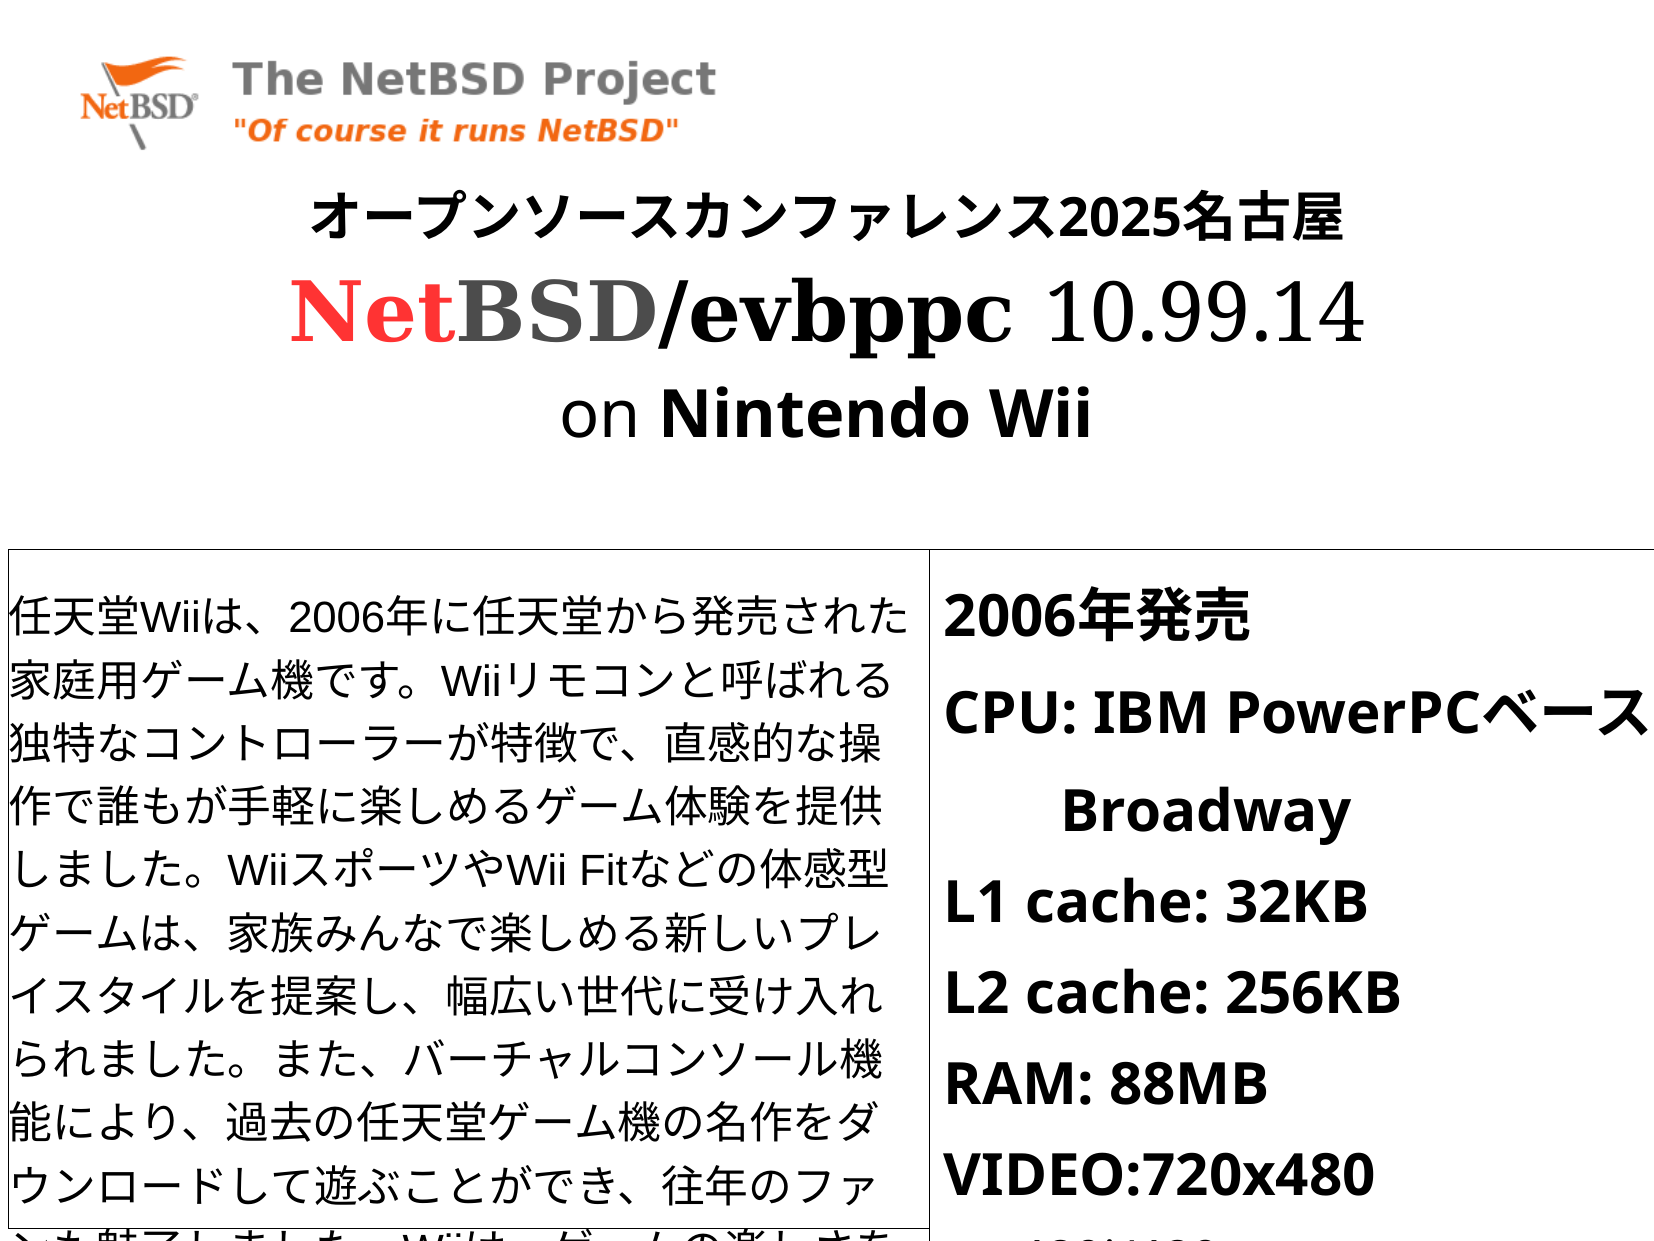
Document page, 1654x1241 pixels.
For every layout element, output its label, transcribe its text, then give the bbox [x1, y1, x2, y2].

text_box [8, 549, 929, 574]
text_box [8, 1217, 929, 1229]
picture [59, 40, 751, 167]
text_box 任天堂Wiiは、2006年に任天堂から発売された家庭用ゲーム機です。Wiiリモコンと呼ばれる独特なコントローラーが特徴で、直感的な操作で誰もが手軽に楽しめるゲーム体験を提供しました。WiiスポーツやWii Fitなどの体感型ゲームは、家族みんなで楽しめる新しいプレイスタイルを提案し、幅広い世代に受け入れられました。また、バーチャルコンソール機能により、過去の任天堂ゲーム機の名作をダウンロードして遊ぶことができ、往年のファンも魅了しました。Wiiは、ゲームの楽しさを再定義し、家庭用ゲーム機の新たな可能性を切り拓いた革新的な存在です。 [0, 574, 934, 1217]
text_box オープンソースカンファレンス2025名古屋 NetBSD/evbppc 10.99.14 on Nintendo Wii [59, 166, 1595, 549]
text_box 2006年発売 CPU: IBM PowerPCベース Broadway L1 cache: 32KB L2 cache: 256KB RAM: 88MB VIDEO:720x480 480i/480p ストレージ: 512MB SDカード 64GB [944, 549, 1653, 1229]
